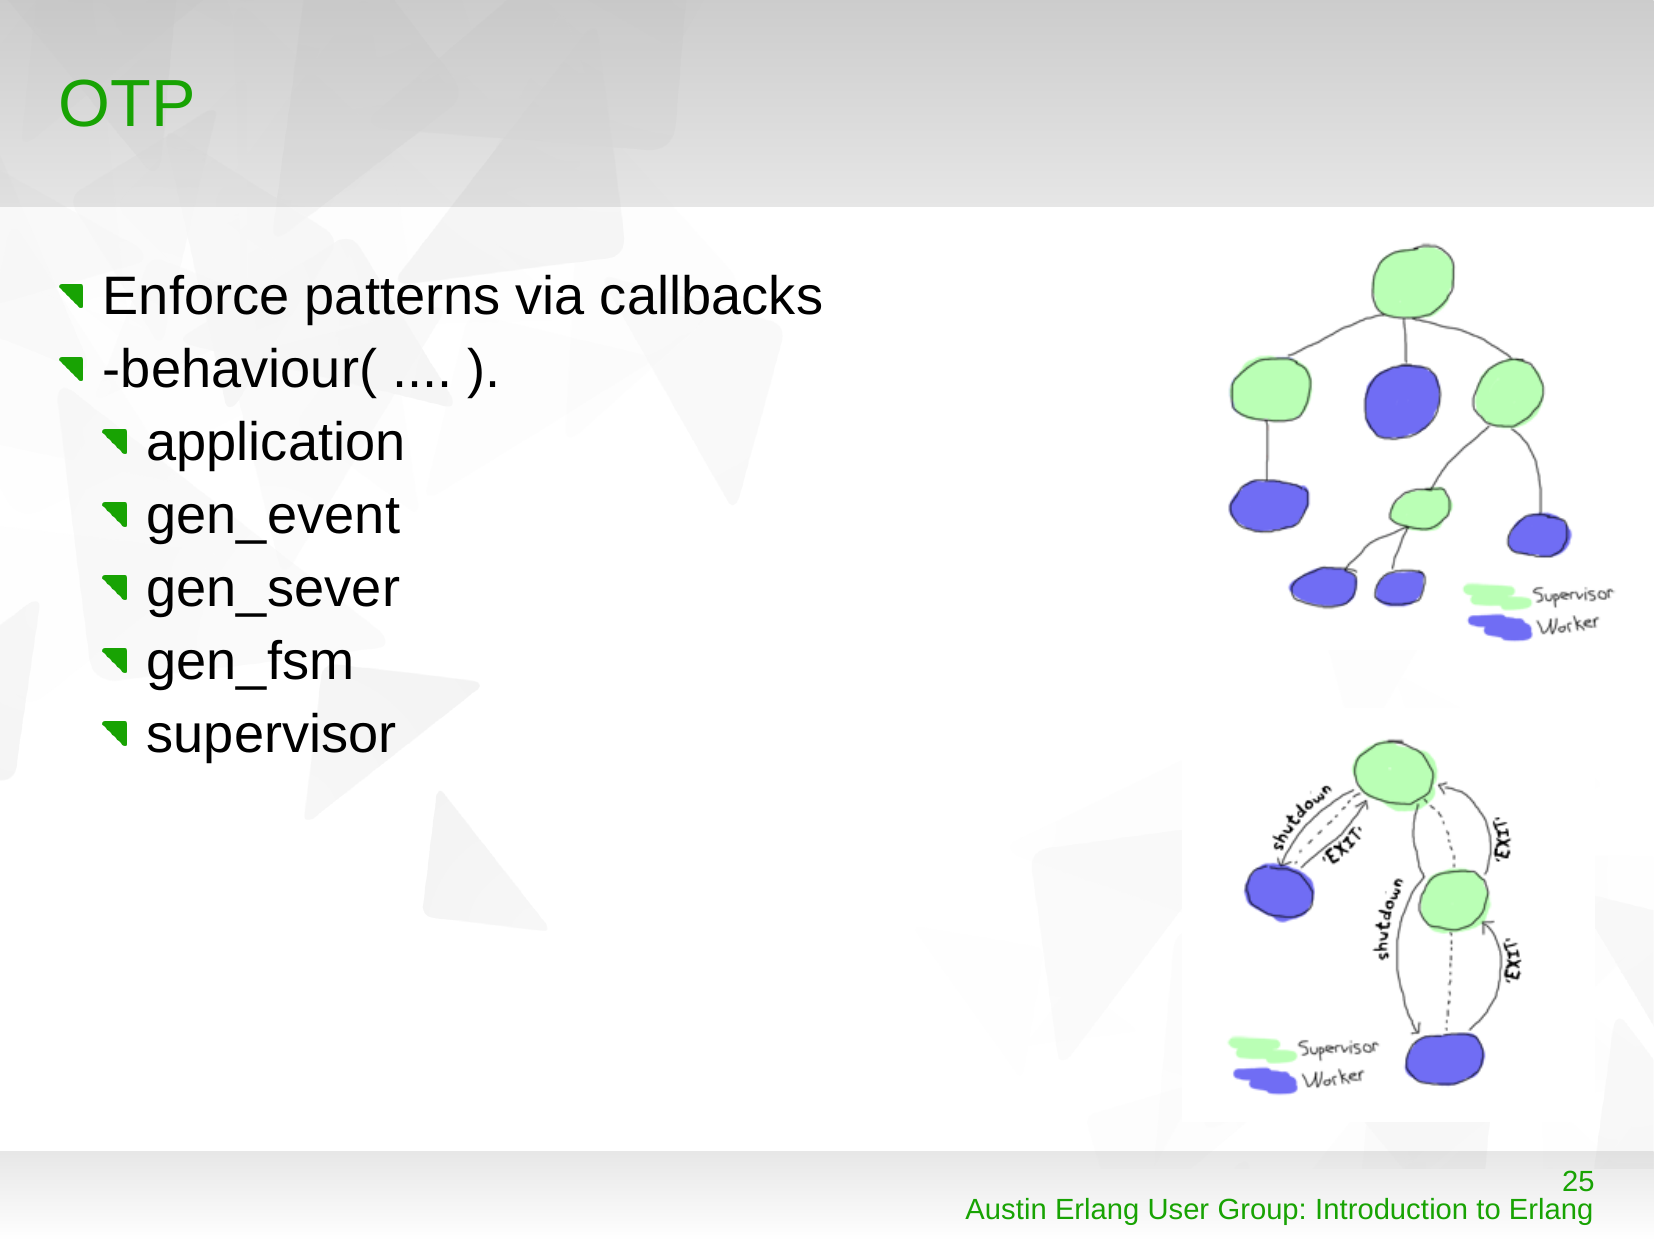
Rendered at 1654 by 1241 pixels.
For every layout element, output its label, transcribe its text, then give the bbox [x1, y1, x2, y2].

picture [915, 237, 1654, 1169]
title OTP [59, 29, 1595, 178]
picture [0, 0, 783, 931]
list Enforce patterns via callbacks -behaviour( .... ). application gen_event gen_sever gen_fsm supervisor [59, 265, 1595, 766]
